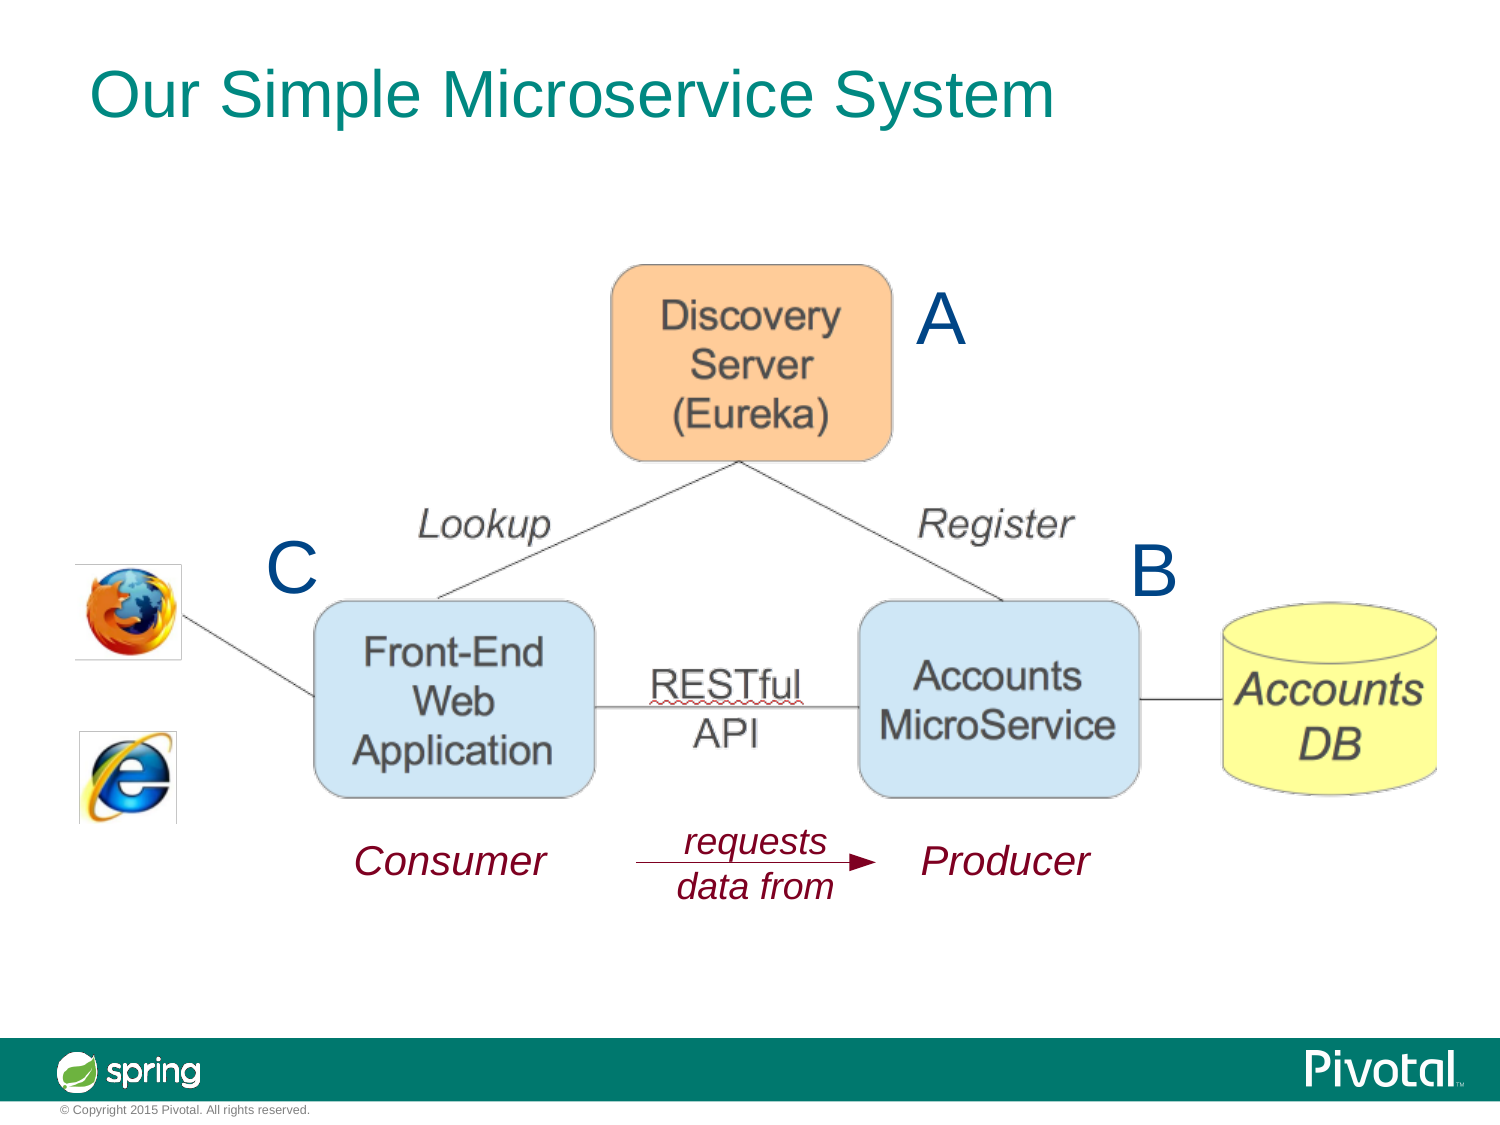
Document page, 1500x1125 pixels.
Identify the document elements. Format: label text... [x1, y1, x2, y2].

picture [1306, 1050, 1464, 1087]
text_box A [901, 262, 981, 388]
text_box C [250, 511, 335, 637]
text_box Consumer [338, 826, 564, 904]
text_box Producer [905, 826, 1131, 904]
text_box B [1114, 513, 1195, 639]
picture [32, 1041, 210, 1103]
picture [75, 264, 1437, 824]
title Our Simple Microservice System [75, 37, 1426, 225]
